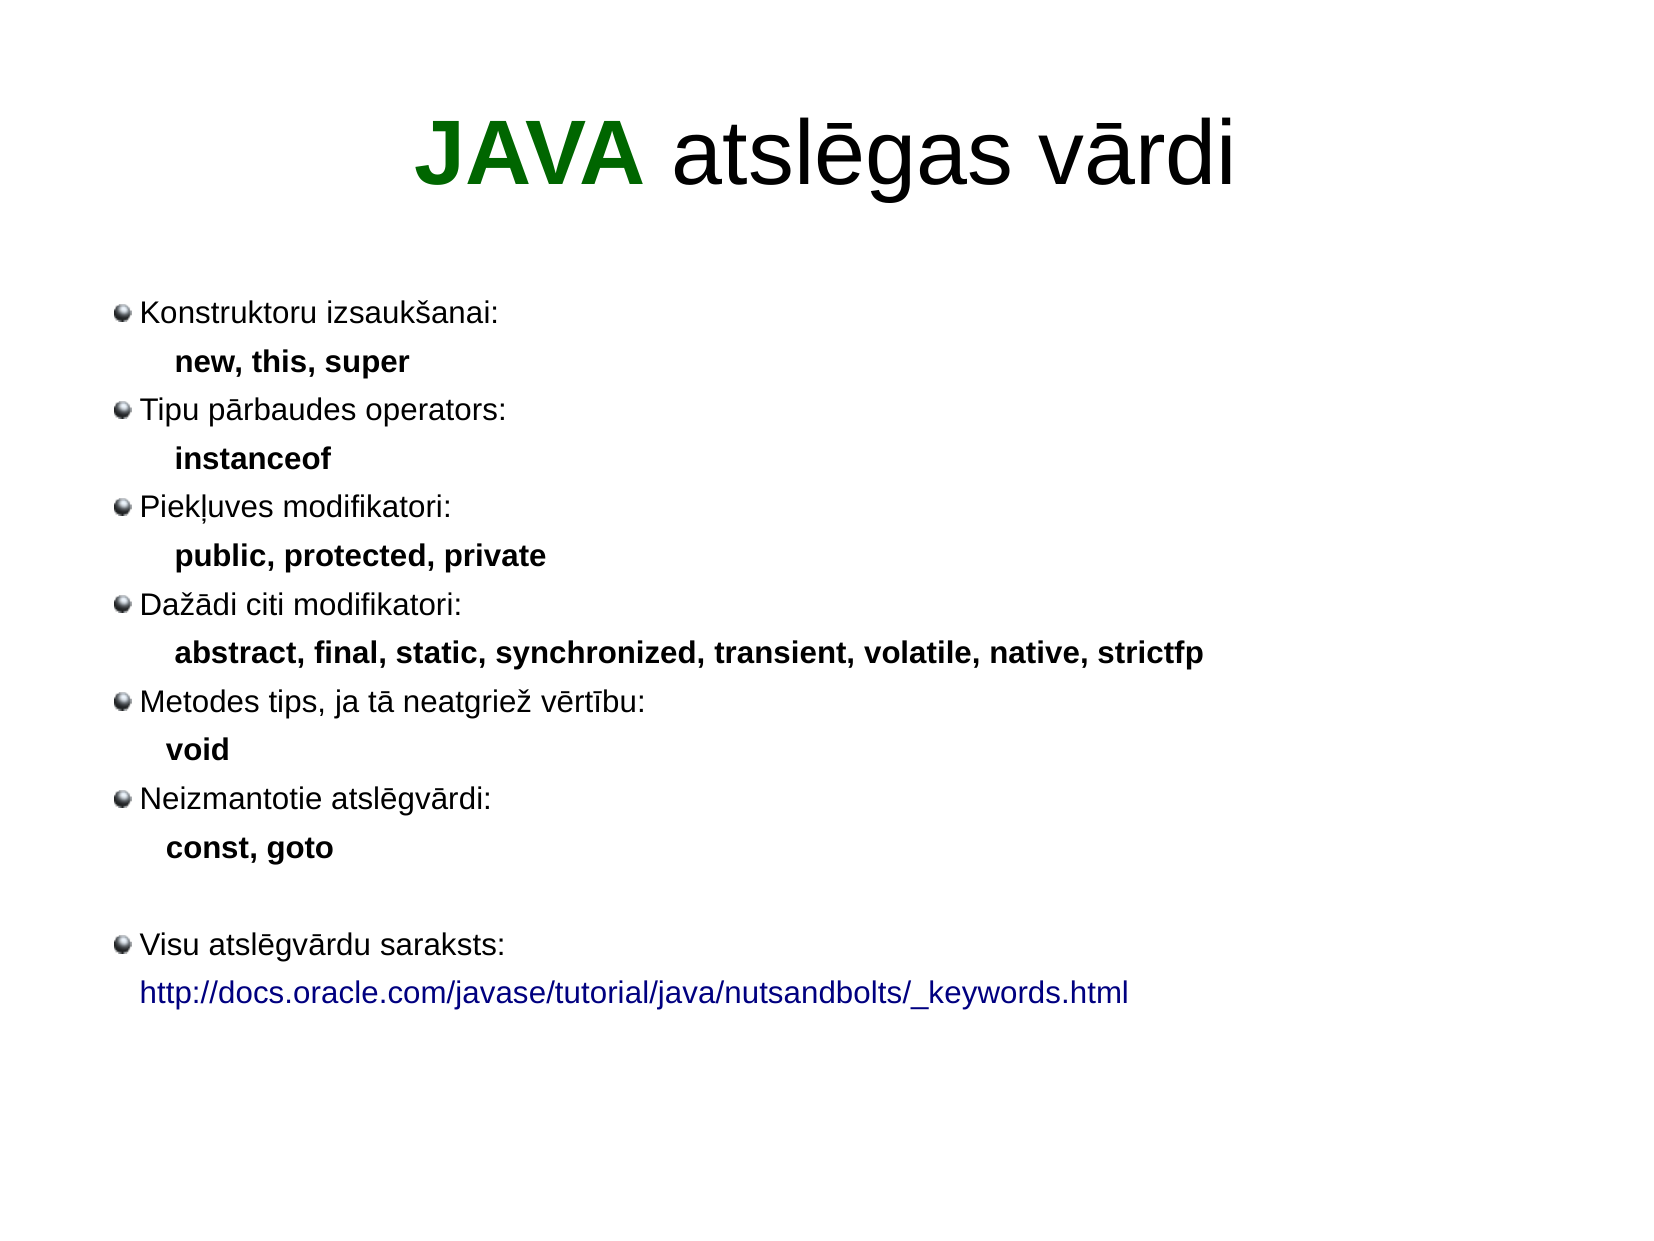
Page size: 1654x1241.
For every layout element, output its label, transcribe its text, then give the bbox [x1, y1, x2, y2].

list Konstruktoru izsaukšanai: new, this, super Tipu pārbaudes operators: instanceof Piekļuves modifikatori: public, protected, private Dažādi citi modifikatori: abstract, final, static, synchronized, transient, volatile, native, strictfp Metodes tips, ja tā neatgriež vērtību: void Neizmantotie atslēgvārdi: const, goto Visu atslēgvārdu saraksts: http://docs.oracle.com/javase/tutorial/java/nutsandbolts/_keywords.html [106, 295, 1562, 1015]
title JAVA atslēgas vārdi [82, 49, 1571, 257]
